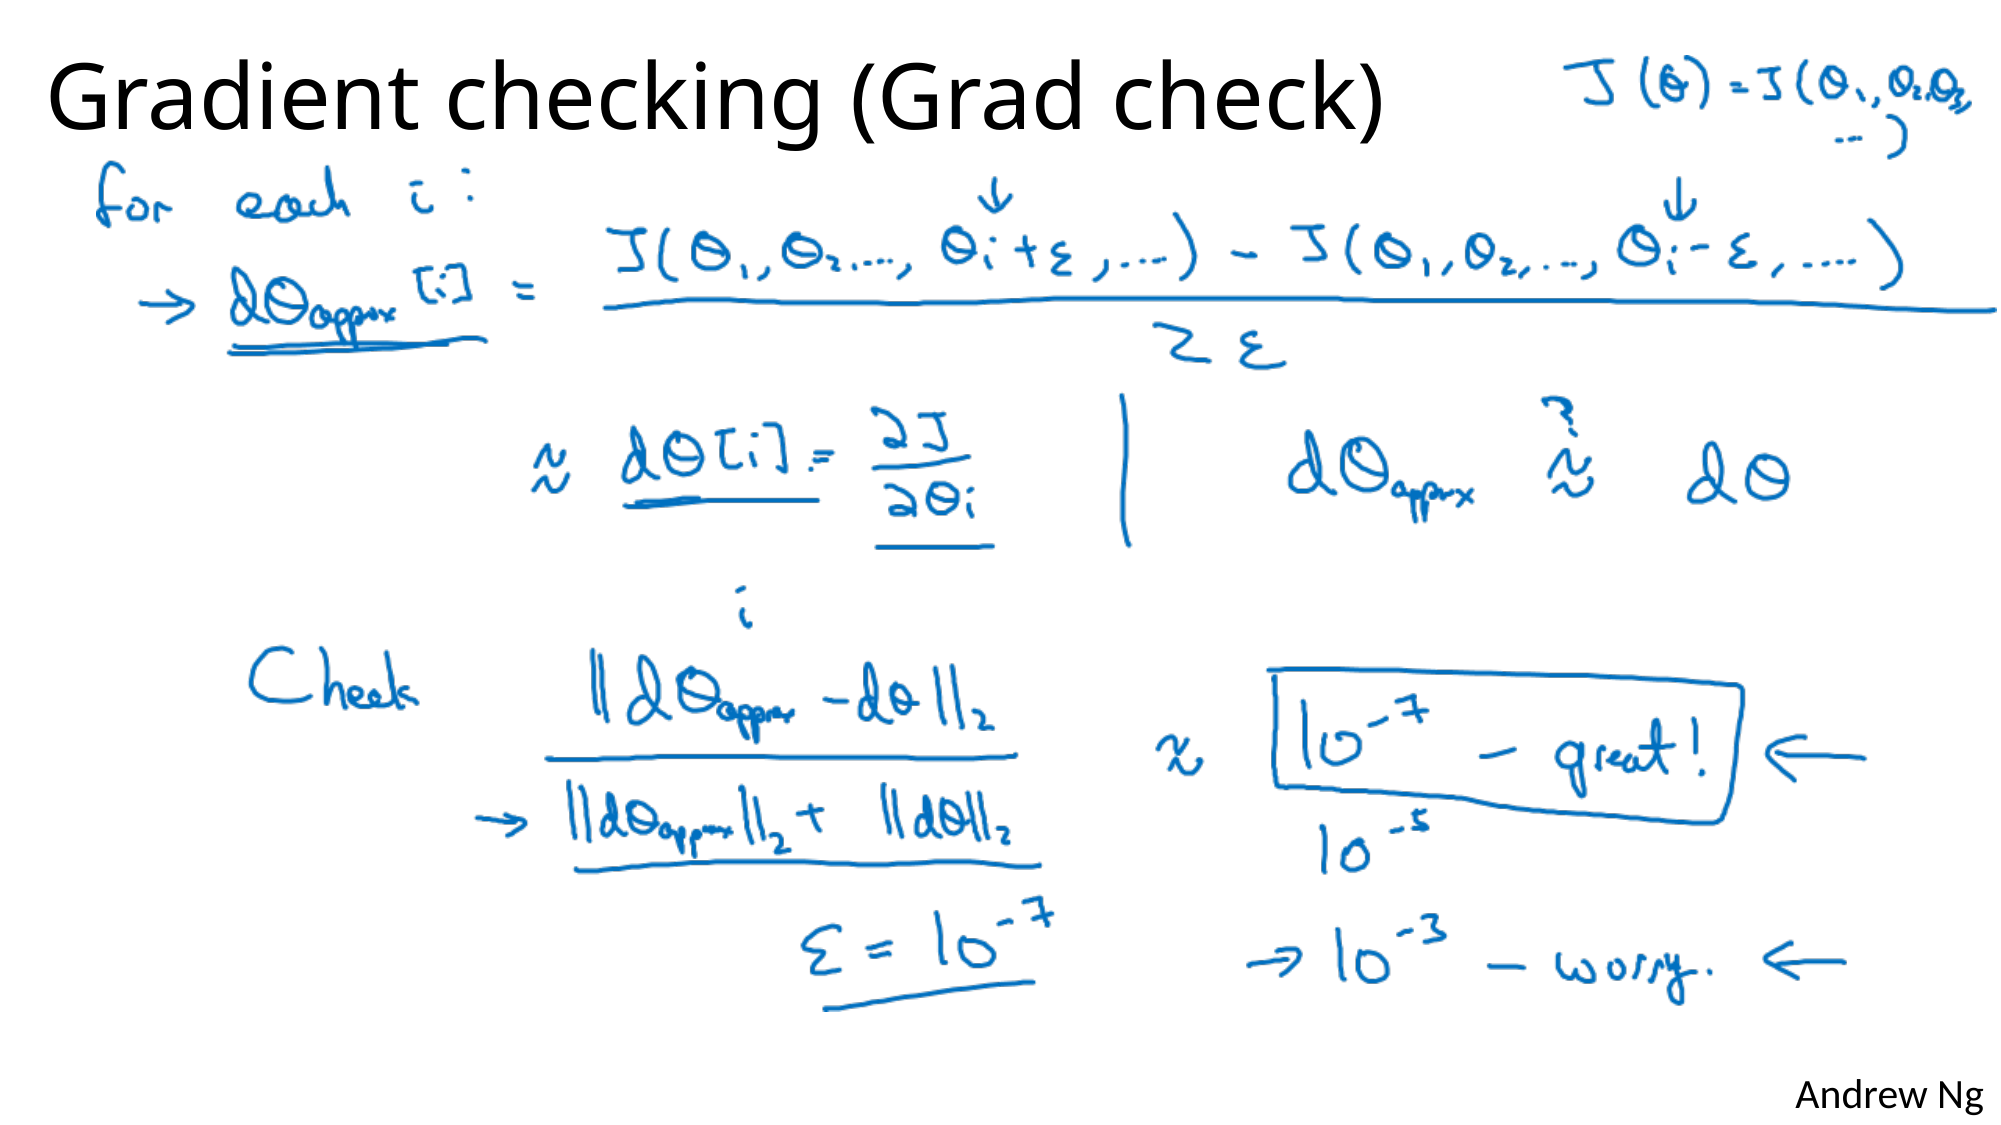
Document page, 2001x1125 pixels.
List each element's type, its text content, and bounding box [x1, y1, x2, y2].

title Gradient checking (Grad check) [30, 29, 1755, 248]
picture [96, 55, 1997, 1012]
